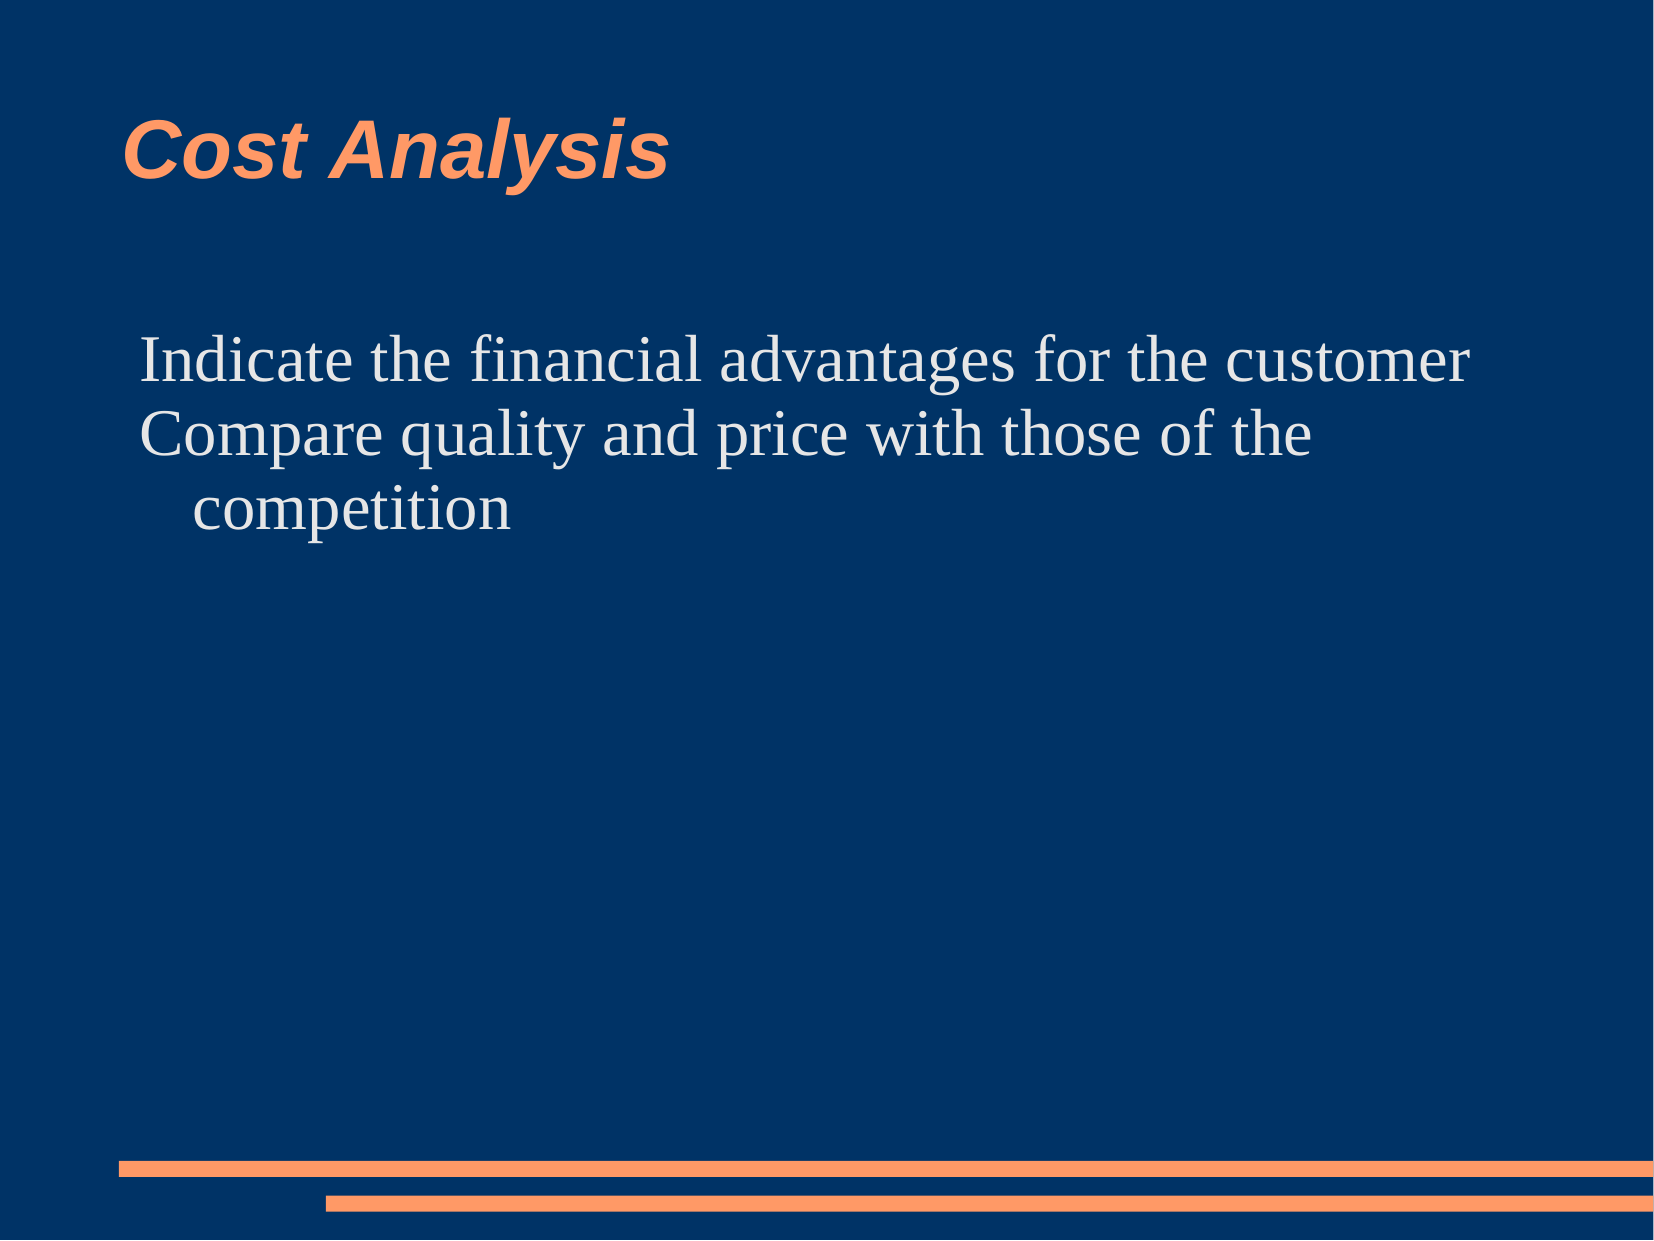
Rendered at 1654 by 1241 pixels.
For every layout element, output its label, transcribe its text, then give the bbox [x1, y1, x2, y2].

title Cost Analysis [121, 46, 1534, 254]
list Indicate the financial advantages for the customer Compare quality and price with those of the competition [121, 322, 1561, 1133]
